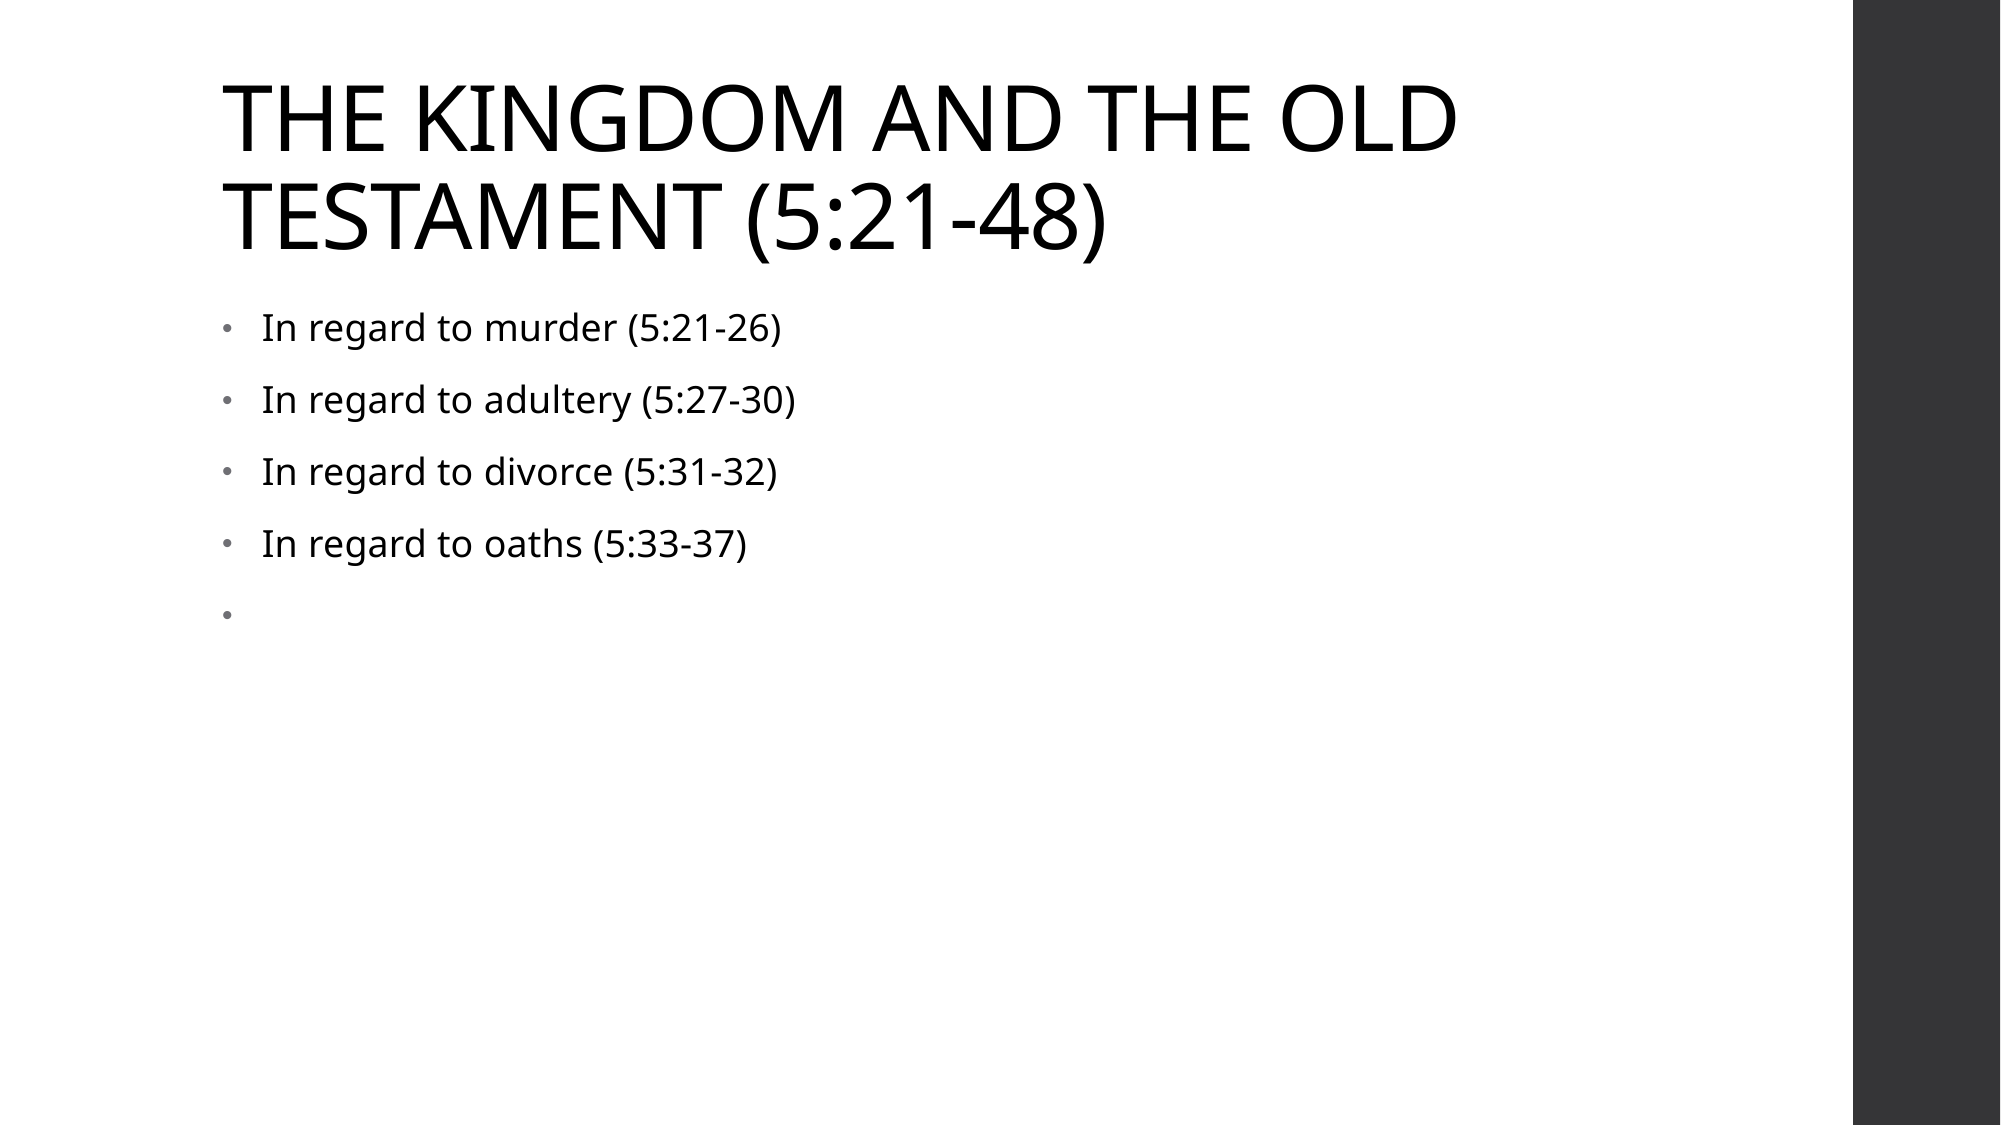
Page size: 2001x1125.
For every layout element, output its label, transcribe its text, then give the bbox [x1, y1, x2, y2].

list In regard to murder (5:21-26) In regard to adultery (5:27-30) In regard to divorce (5:31-32) In regard to oaths (5:33-37) [206, 299, 1617, 1014]
title THE KINGDOM AND THE OLD TESTAMENT (5:21-48) [206, 60, 1797, 278]
